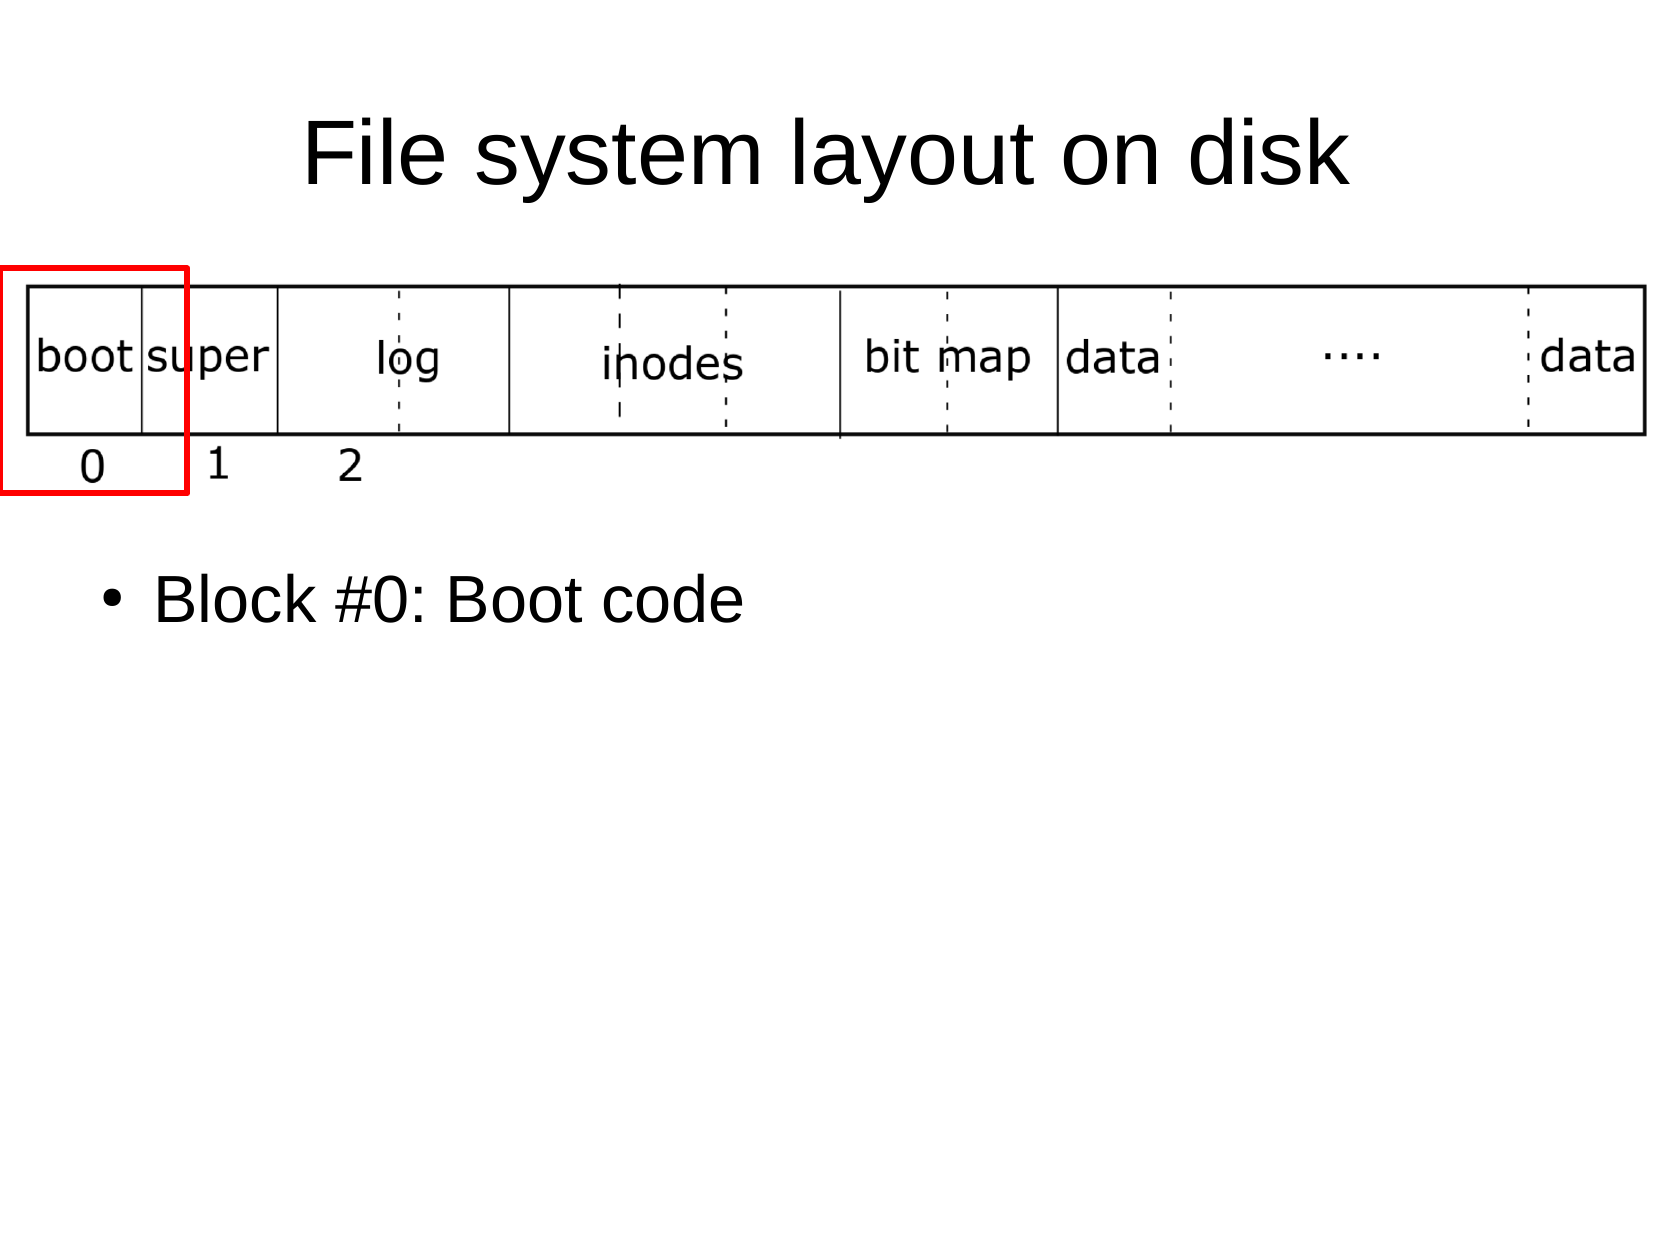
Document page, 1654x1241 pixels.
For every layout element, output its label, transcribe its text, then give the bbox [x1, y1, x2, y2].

picture [4, 263, 1654, 496]
title File system layout on disk [82, 49, 1571, 257]
picture [4, 271, 184, 490]
list Block #0: Boot code [82, 562, 1571, 1163]
